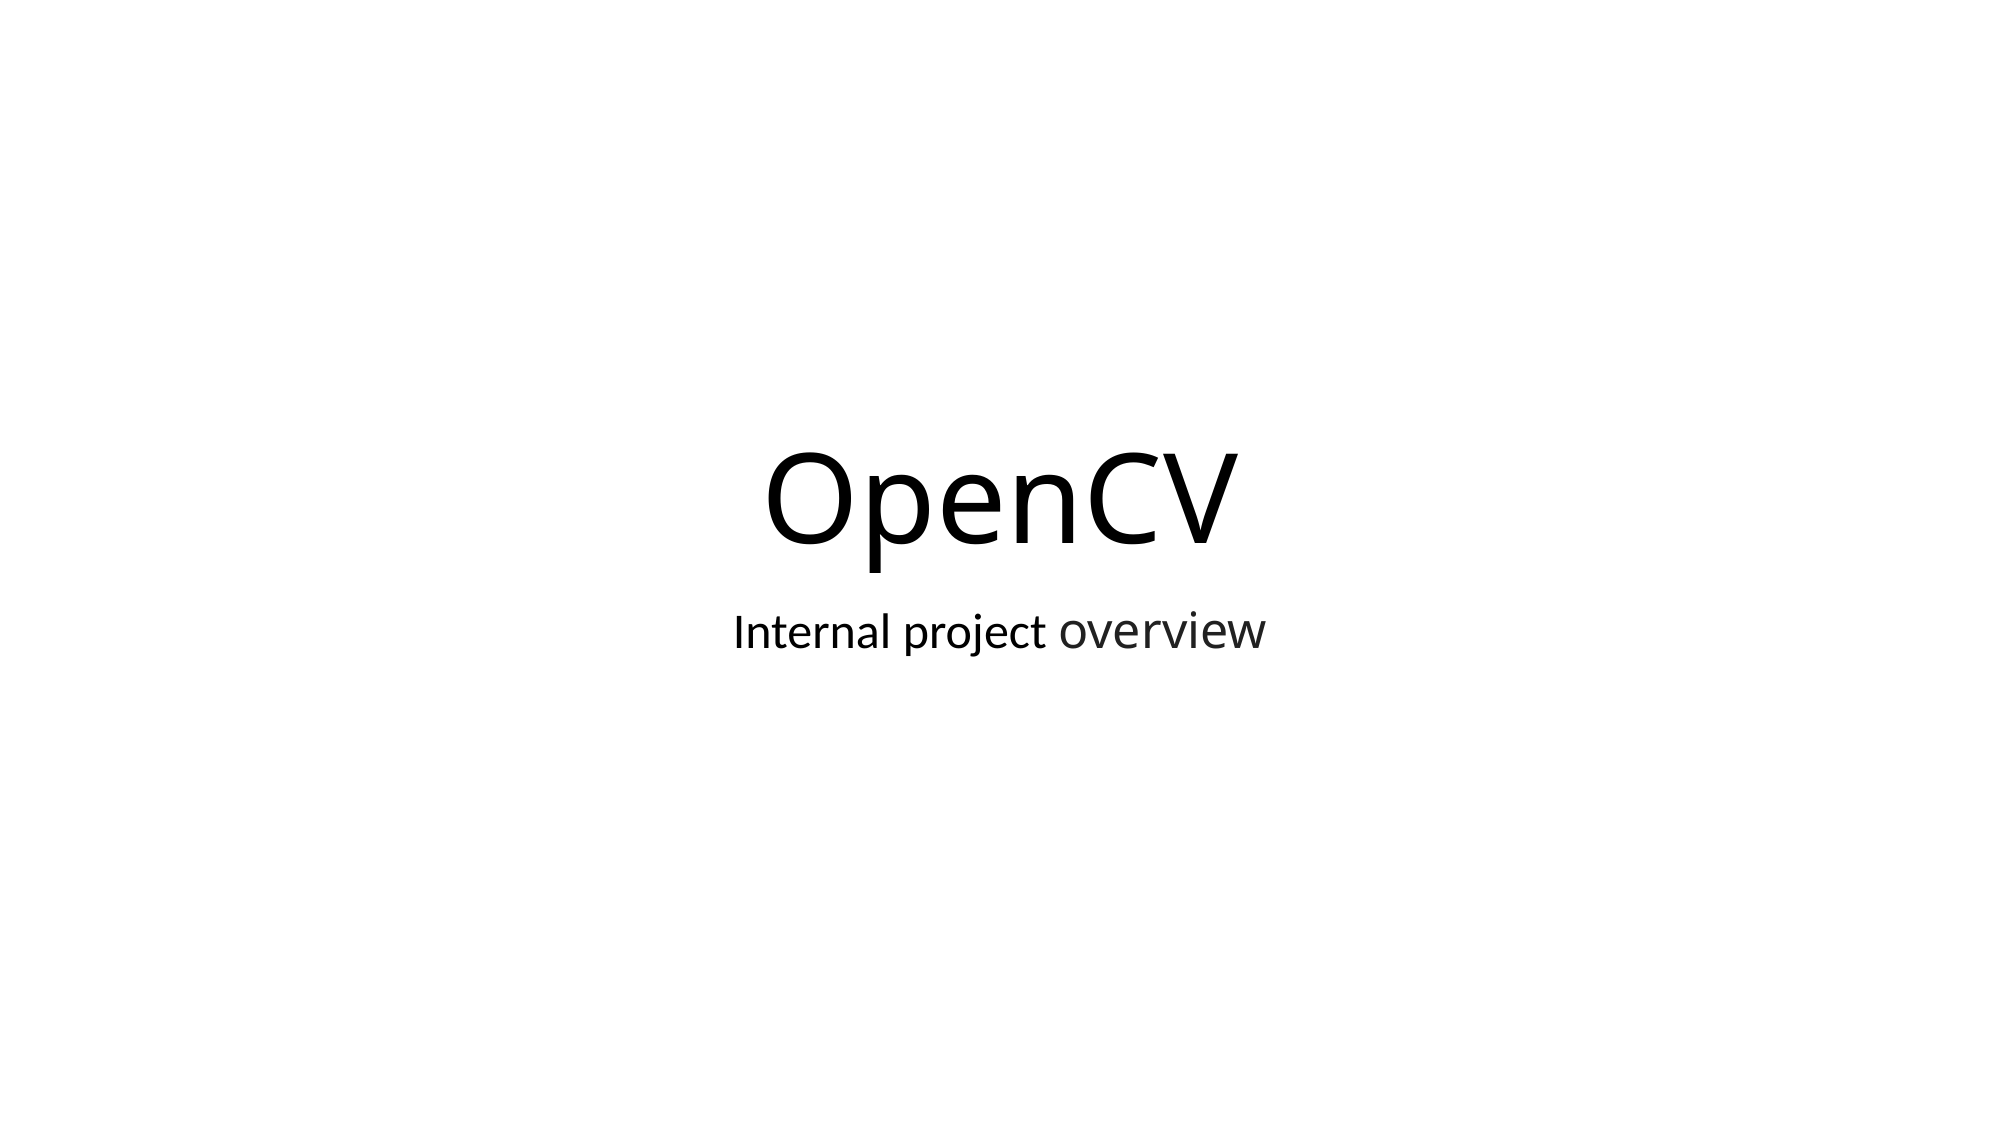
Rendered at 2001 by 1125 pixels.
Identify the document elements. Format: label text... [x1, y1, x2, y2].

title OpenCV [249, 184, 1750, 576]
subtitle Internal project overview [249, 590, 1750, 863]
